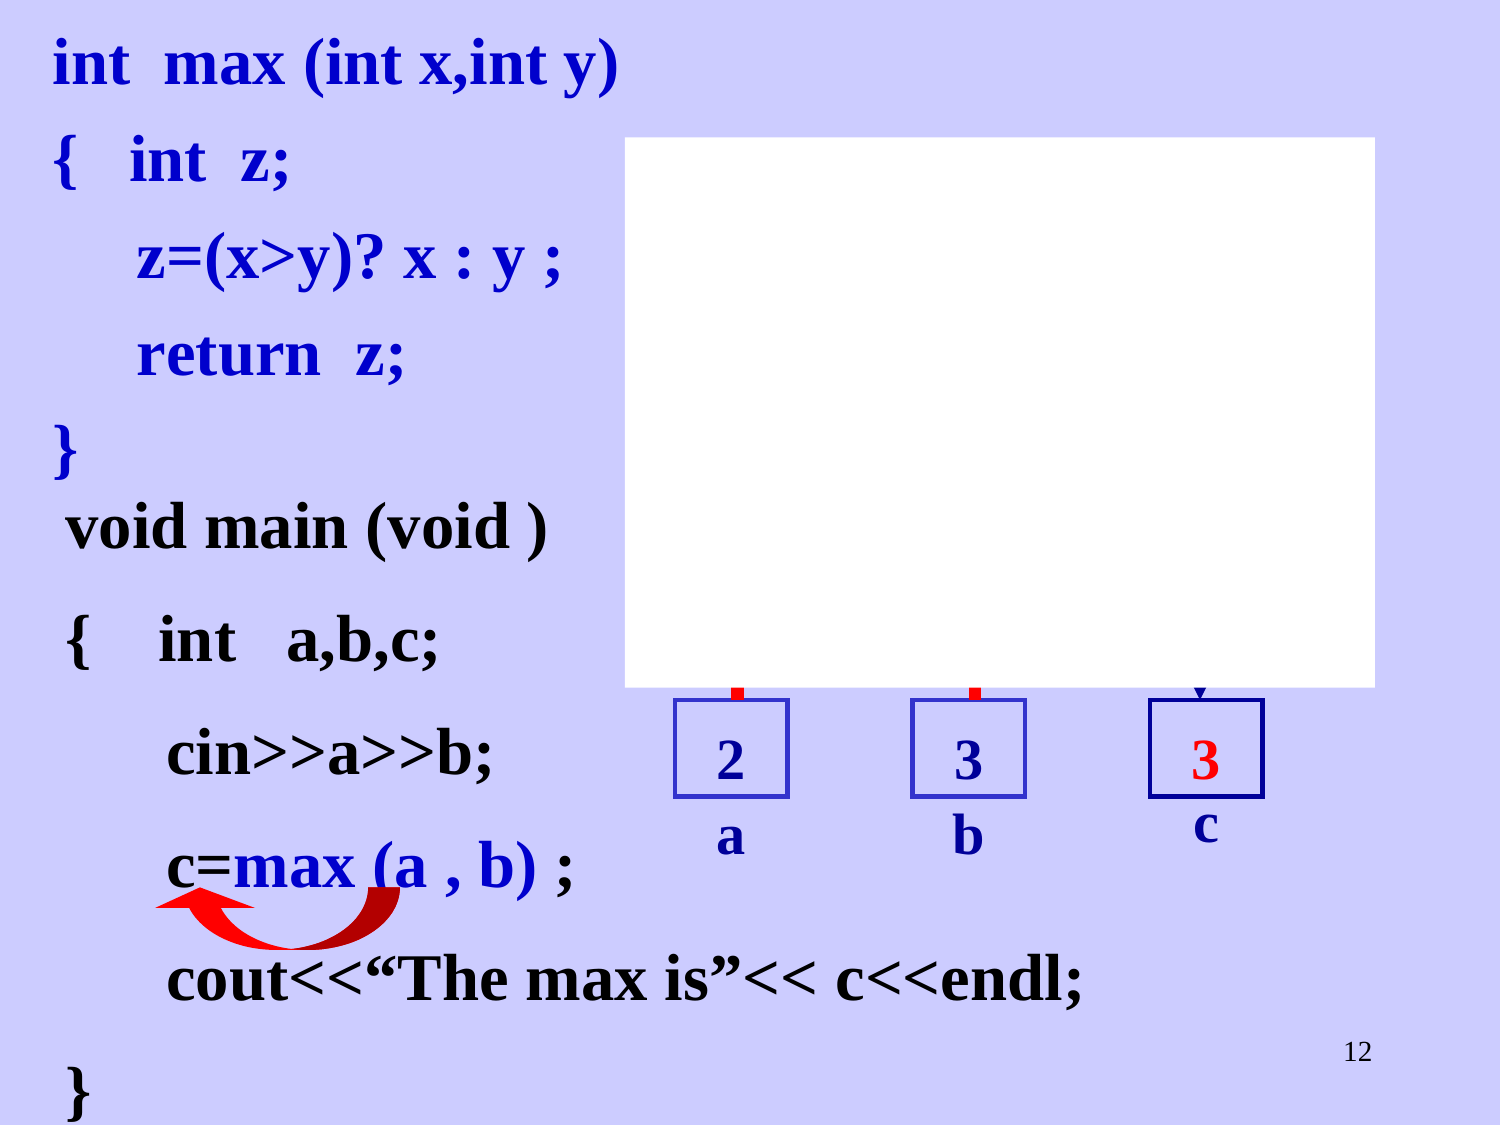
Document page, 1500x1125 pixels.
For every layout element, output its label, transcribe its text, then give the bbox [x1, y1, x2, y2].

text_box [155, 887, 400, 950]
text_box 3 [1175, 712, 1238, 794]
text_box 3 [937, 712, 1001, 794]
text_box [624, 137, 1375, 688]
text_box 2 [699, 712, 763, 794]
text_box int max (int x,int y) { int z; z=(x>y)? x : y ; return z; } [49, 24, 813, 489]
text_box void main (void ) { int a,b,c; cin>>a>>b; c=max (a , b) ; cout<<“The max is”<< c<<endl; } [677, 702, 785, 794]
text_box b [937, 794, 1001, 869]
text_box a [699, 794, 763, 869]
text_box c [1175, 794, 1238, 856]
text_box void main (void ) { int a,b,c; cin>>a>>b; c=max (a , b) ; cout<<“The max is”<< c<<endl; } [915, 702, 1023, 794]
text_box <编号> [1113, 1025, 1388, 1101]
text_box void main (void ) { int a,b,c; cin>>a>>b; c=max (a , b) ; cout<<“The max is”<< c<<endl; } [62, 472, 1113, 1125]
